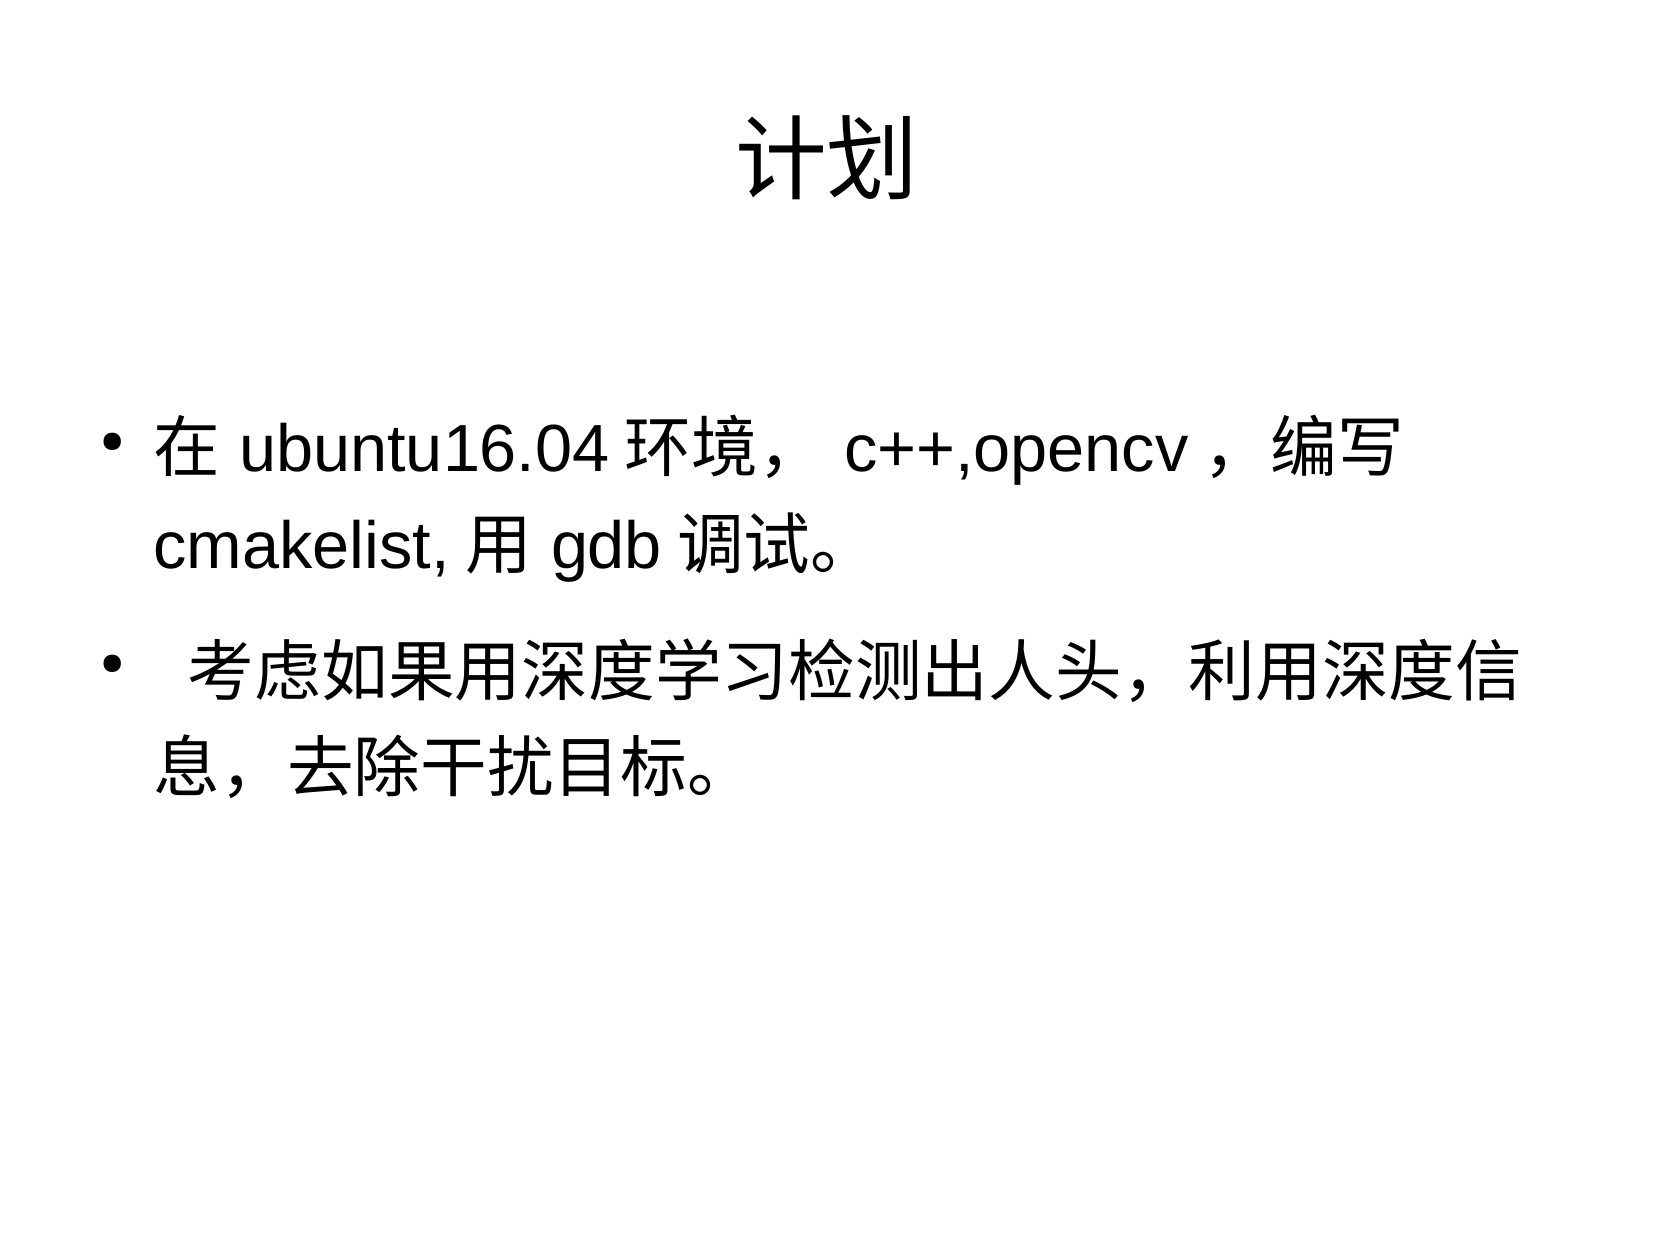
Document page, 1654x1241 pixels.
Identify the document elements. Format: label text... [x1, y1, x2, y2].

list 在ubuntu16.04环境，c++,opencv，编写cmakelist,用gdb调试。 考虑如果用深度学习检测出人头，利用深度信息，去除干扰目标。 [82, 290, 1571, 1010]
title 计划 [82, 49, 1571, 257]
